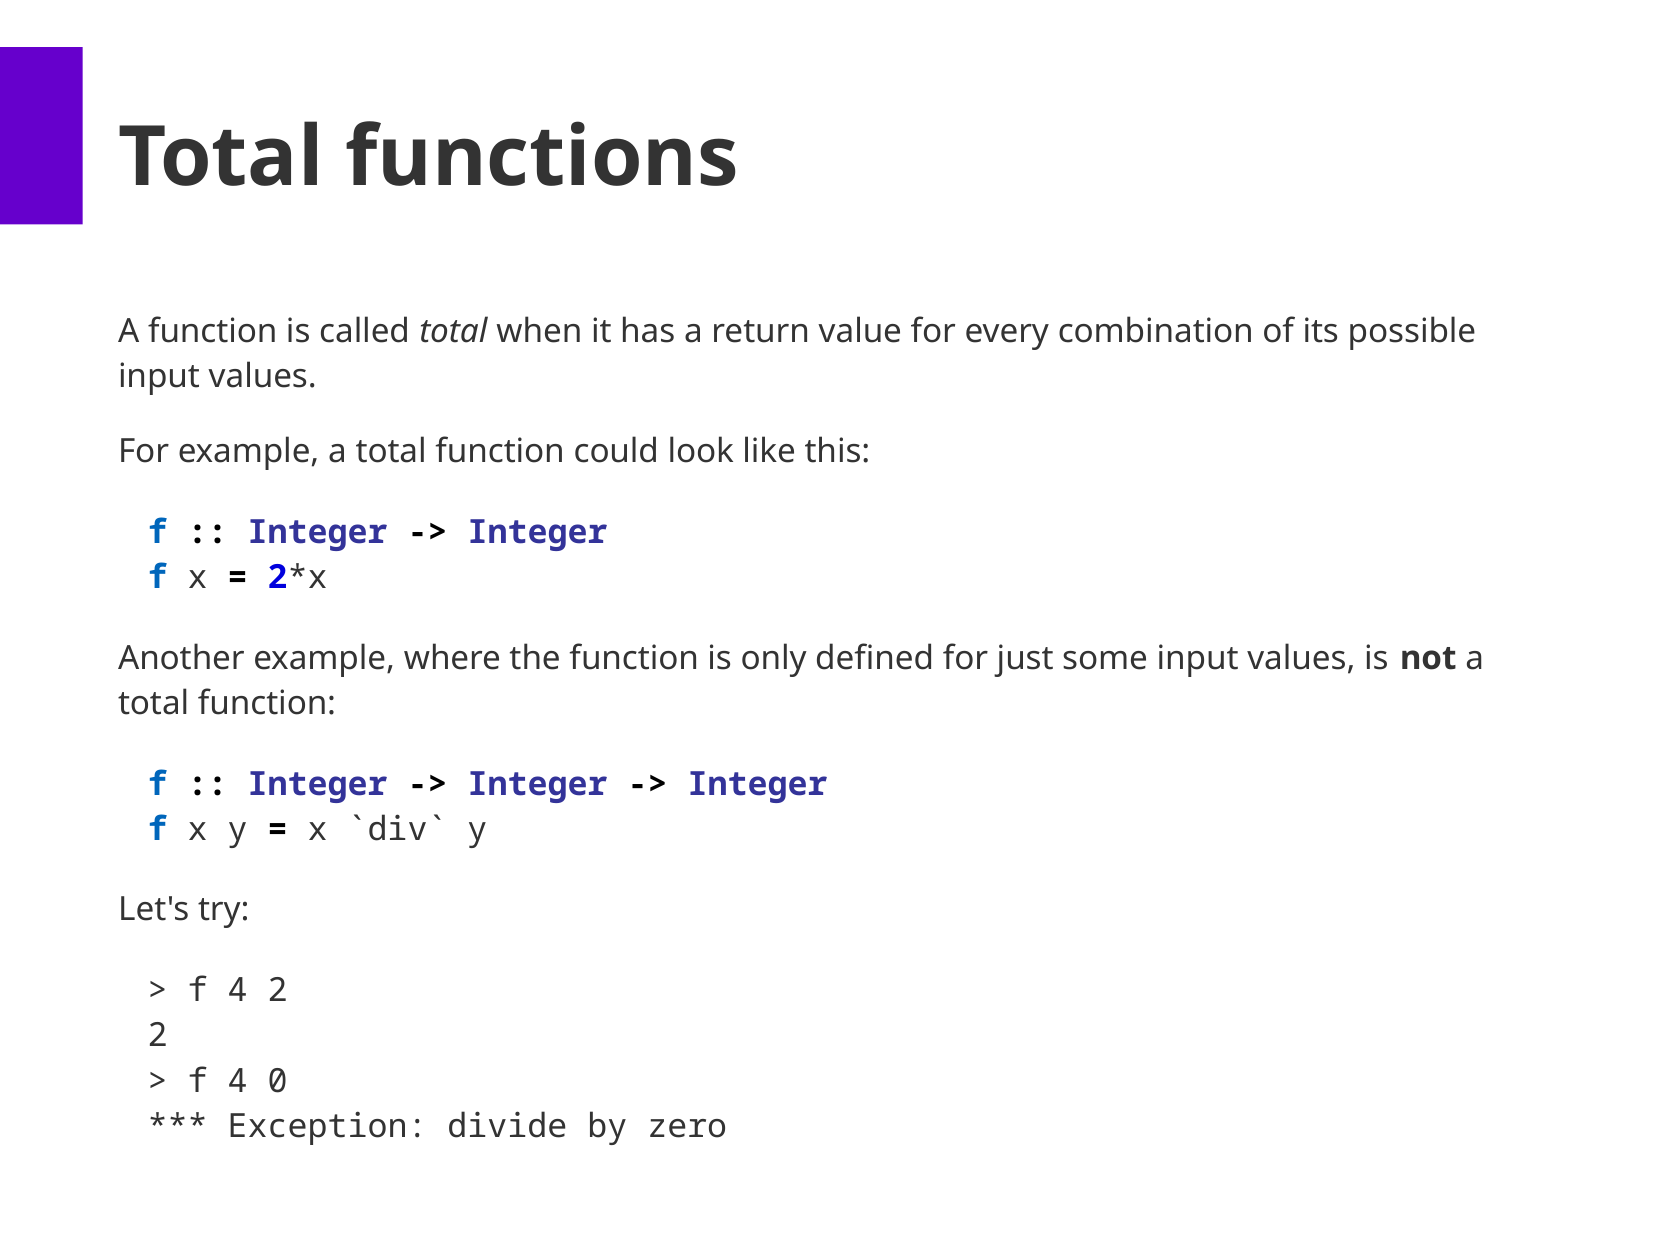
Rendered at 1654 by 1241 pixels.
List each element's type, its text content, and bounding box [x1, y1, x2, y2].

list A function is called total when it has a return value for every combination of its possible input values. For example, a total function could look like this: f :: Integer -> Integer f x = 2*x Another example, where the function is only defined for just some input values, is not a total function: f :: Integer -> Integer -> Integer f x y = x `div` y Let's try: > f 4 2 2 > f 4 0 *** Exception: divide by zero [118, 307, 1536, 1088]
title Total functions [118, 49, 1571, 257]
